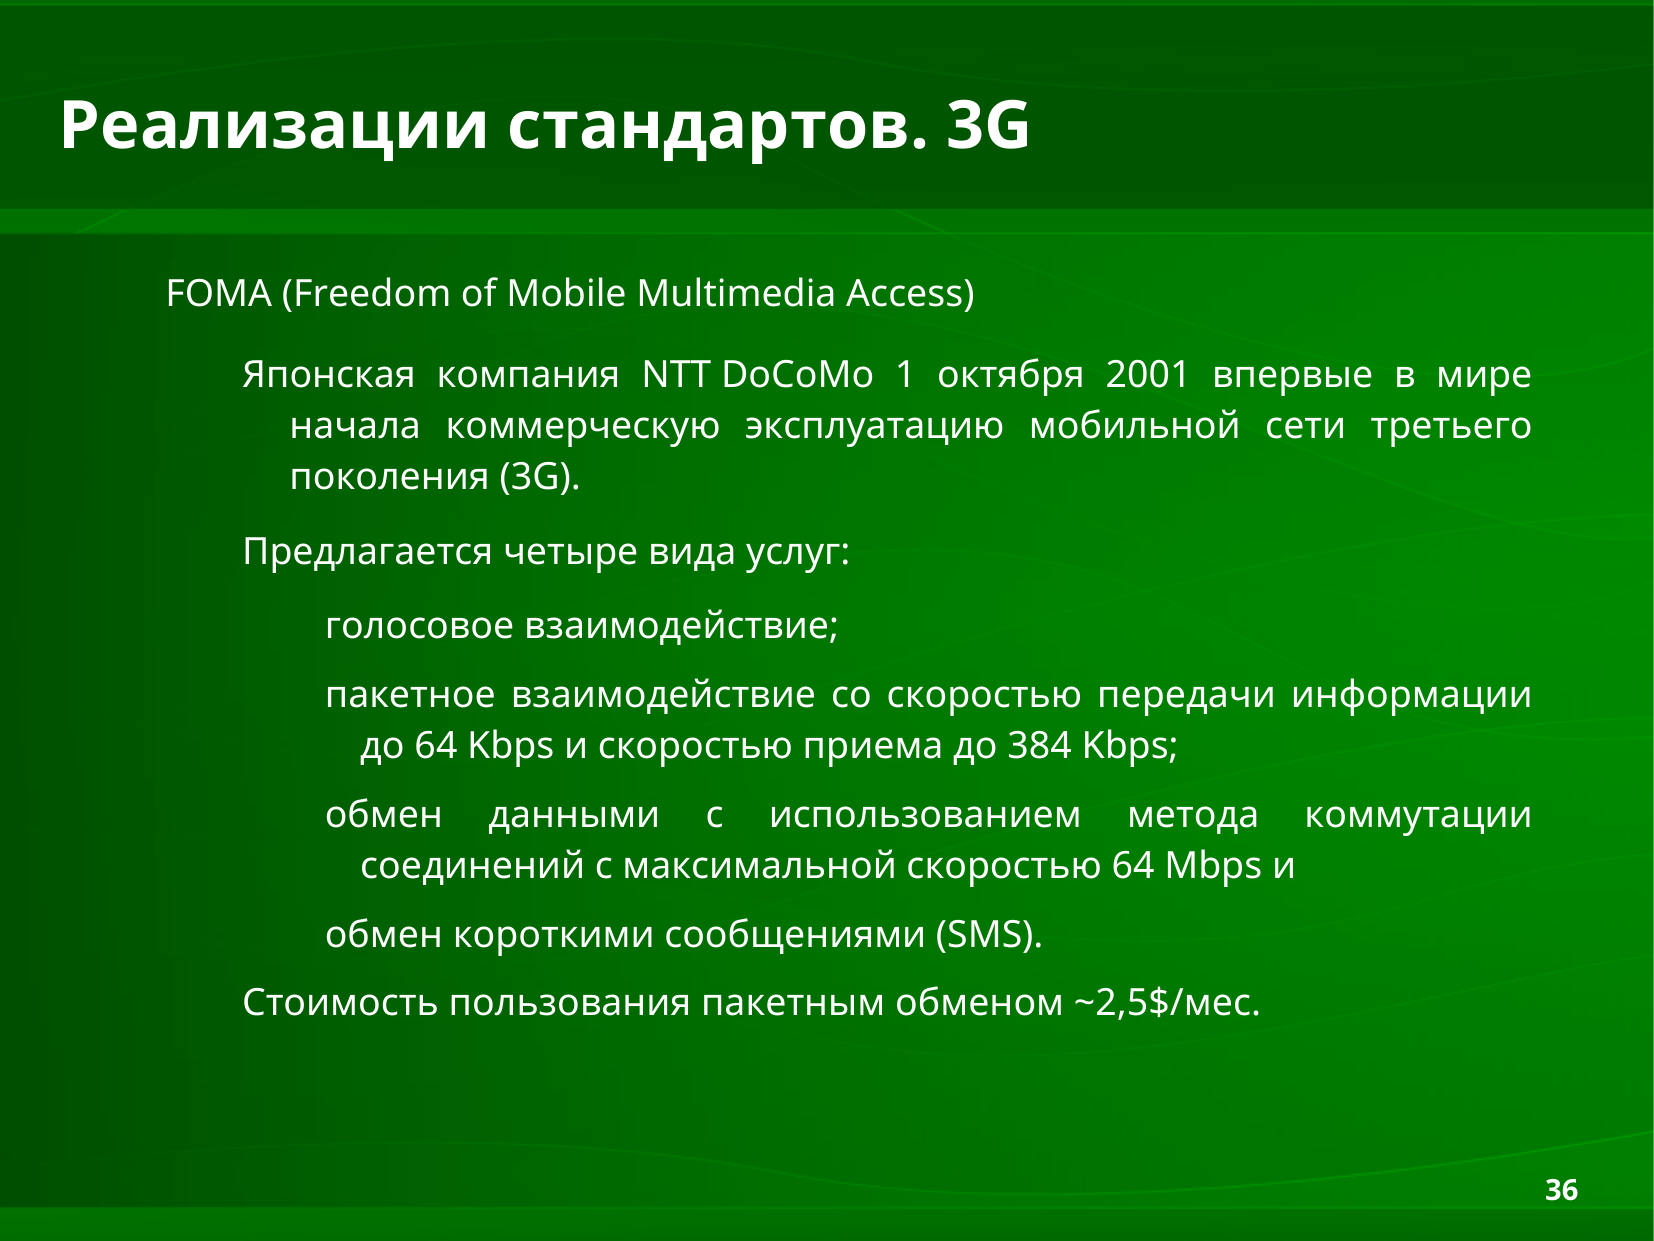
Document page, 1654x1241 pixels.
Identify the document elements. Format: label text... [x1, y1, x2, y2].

picture [0, 0, 1654, 1241]
list FOMA (Freedom of Mobile Multimedia Access) Японская компания NTT DoCoMo 1 октября 2001 впервые в мире начала коммерческую эксплуатацию мобильной сети третьего поколения (3G). Предлагается четыре вида услуг: голосовое взаимодействие; пакетное взаимодействие со скоростью передачи информации до 64 Kbps и скоростью приема до 384 Kbps; обмен данными с использованием метода коммутации соединений с максимальной скоростью 64 Mbps и обмен короткими сообщениями (SMS). Стоимость пользования пакетным обменом ~2,5$/мес. [147, 266, 1534, 1034]
title Реализации стандартов. 3G [23, 8, 1625, 237]
